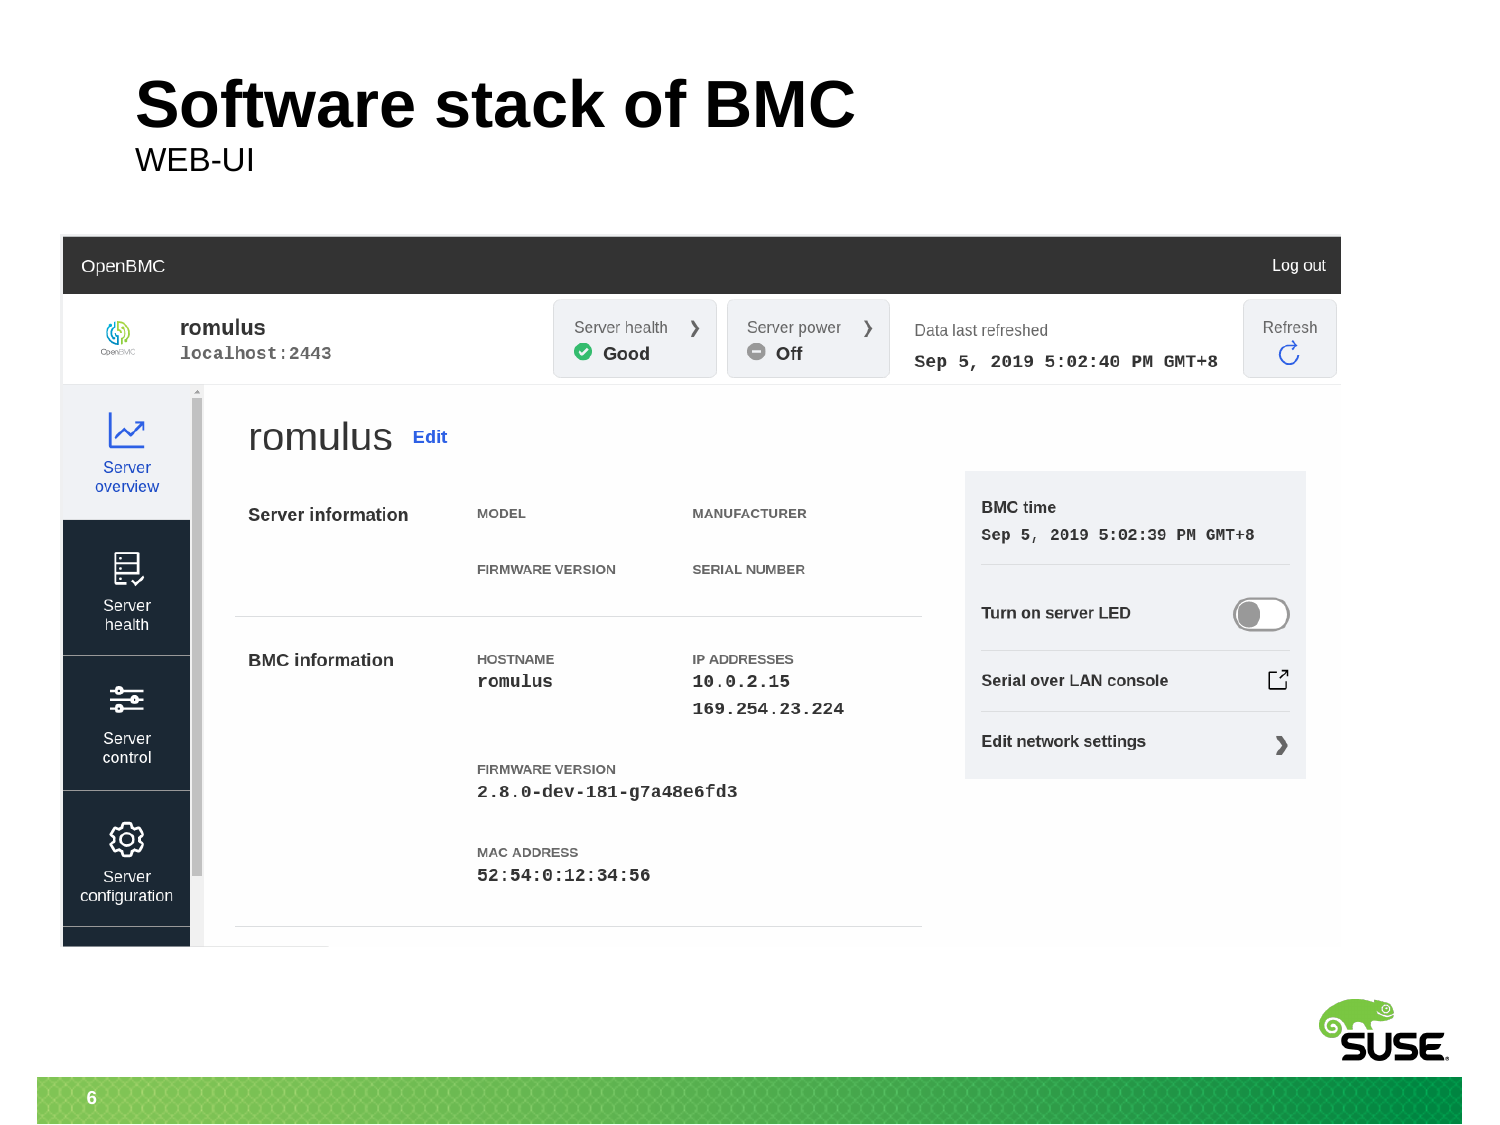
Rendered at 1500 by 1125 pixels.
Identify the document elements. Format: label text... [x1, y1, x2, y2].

picture [37, 1077, 1462, 1124]
title Software stack of BMC WEB-UI [135, 41, 1372, 204]
picture [60, 234, 1341, 947]
picture [1319, 999, 1449, 1061]
